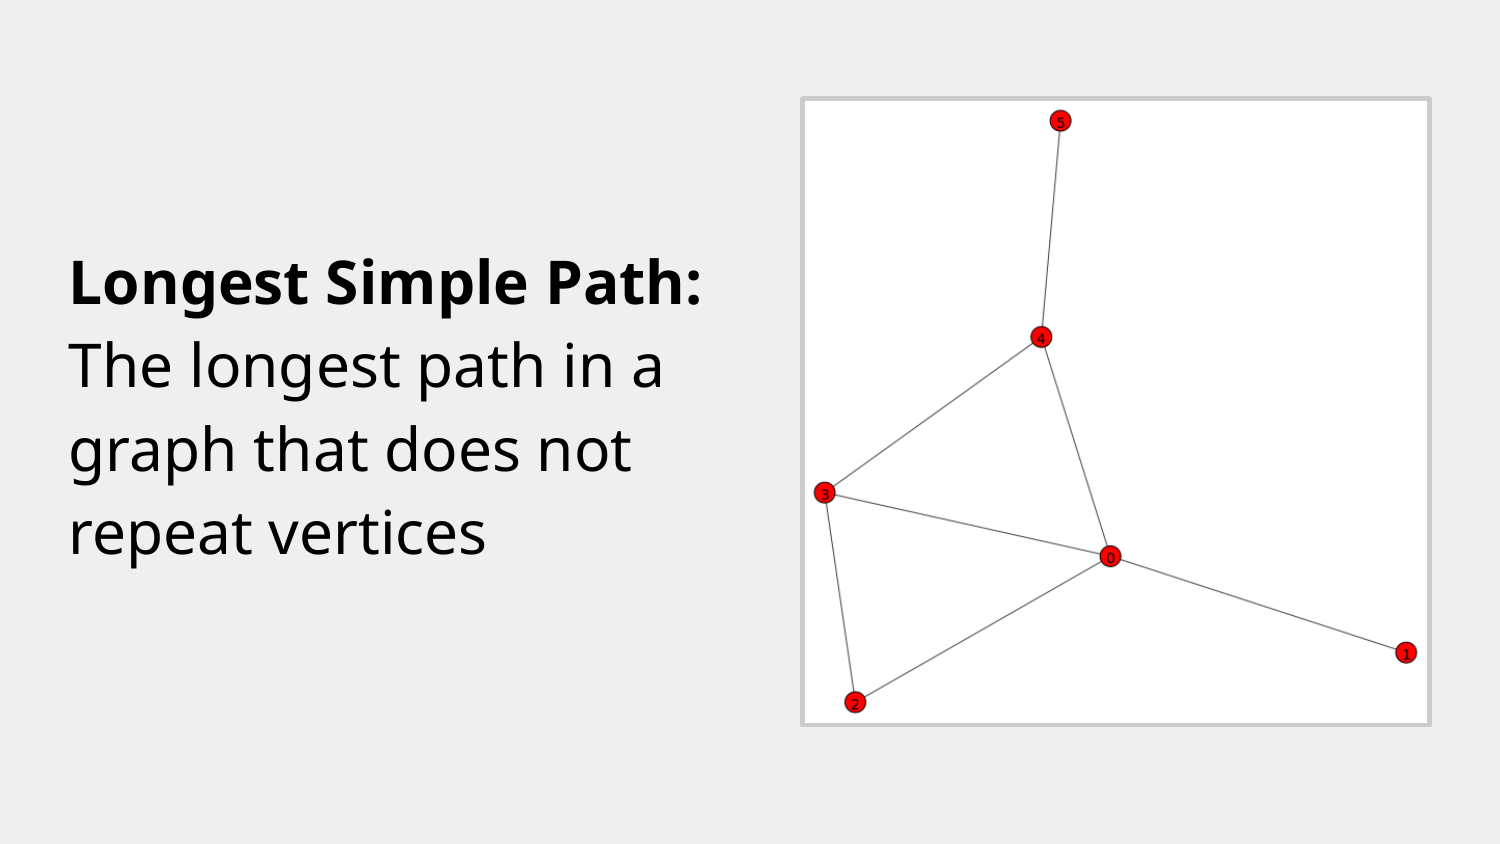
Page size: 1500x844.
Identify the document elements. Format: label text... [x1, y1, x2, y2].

picture [804, 100, 1427, 723]
list Longest Simple Path: The longest path in a graph that does not repeat vertices [53, 218, 779, 457]
